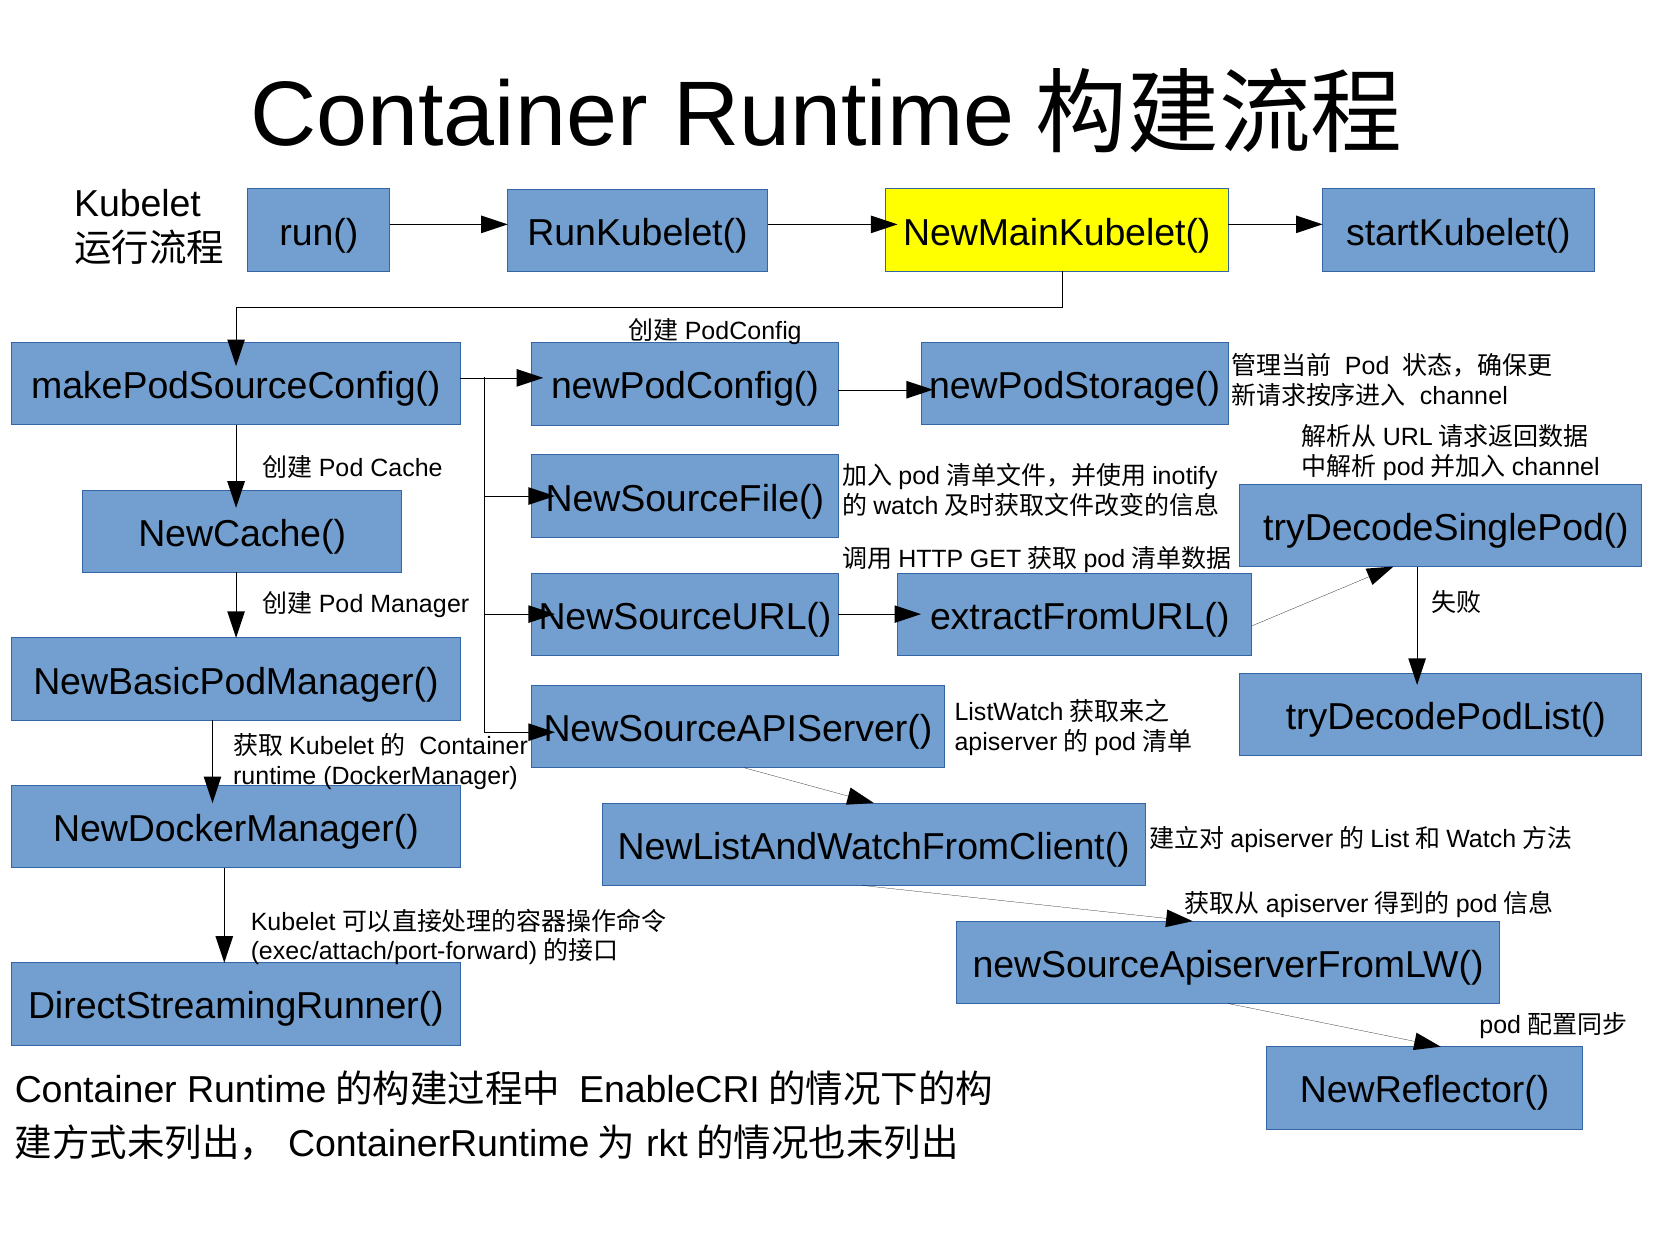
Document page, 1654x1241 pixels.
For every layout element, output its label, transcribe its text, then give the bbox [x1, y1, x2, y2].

text_box NewBasicPodManager() [12, 638, 460, 720]
text_box Kubelet可以直接处理的容器操作命令 (exec/attach/port-forward)的接口 [236, 897, 709, 950]
text_box 调用HTTP GET获取pod清单数据 [827, 534, 1253, 585]
text_box pod配置同步 [1464, 1001, 1654, 1052]
text_box 获取Kubelet的 Container runtime (DockerManager) [218, 722, 573, 774]
text_box NewListAndWatchFromClient() [602, 803, 1145, 885]
text_box 获取从apiserver得到的pod信息 [1170, 879, 1636, 930]
text_box 建立对apiserver的List和Watch方法 [1134, 814, 1601, 865]
text_box NewReflector() [1267, 1047, 1583, 1129]
text_box newPodStorage() [921, 342, 1228, 425]
text_box tryDecodePodList() [1240, 673, 1642, 756]
text_box tryDecodeSinglePod() [1240, 484, 1642, 567]
text_box Kubelet 运行流程 [59, 171, 248, 284]
text_box startKubelet() [1323, 189, 1594, 271]
text_box makePodSourceConfig() [12, 342, 460, 425]
text_box 创建Pod Manager [247, 580, 508, 632]
text_box NewSourceFile() [531, 455, 838, 537]
text_box 解析从URL请求返回数据中解析pod并加入channel [1287, 413, 1618, 485]
text_box 管理当前 Pod 状态，确保更新请求按序进入 channel [1216, 342, 1583, 414]
text_box ListWatch获取来之apiserver的pod清单 [939, 688, 1240, 739]
text_box DirectStreamingRunner() [12, 963, 460, 1045]
text_box 加入pod清单文件，并使用inotify的watch及时获取文件改变的信息 [827, 452, 1253, 524]
text_box extractFromURL() [897, 585, 1252, 656]
text_box NewSourceAPIServer() [531, 685, 945, 768]
text_box 失败 [1418, 579, 1500, 626]
text_box run() [248, 189, 390, 271]
text_box NewDockerManager() [12, 786, 460, 868]
text_box newSourceApiserverFromLW() [956, 921, 1500, 1004]
text_box 创建Pod Cache [247, 444, 473, 497]
text_box newPodConfig() [531, 343, 839, 425]
text_box Container Runtime的构建过程中 EnableCRI的情况下的构建方式未列出，ContainerRuntime为rkt的情况也未列出 [0, 1051, 1016, 1177]
title Container Runtime构建流程 [82, 2, 1571, 210]
text_box NewMainKubelet() [886, 189, 1228, 271]
text_box 创建PodConfig [614, 308, 839, 359]
text_box RunKubelet() [508, 189, 768, 272]
text_box NewCache() [83, 490, 402, 573]
text_box NewSourceURL() [531, 573, 839, 656]
